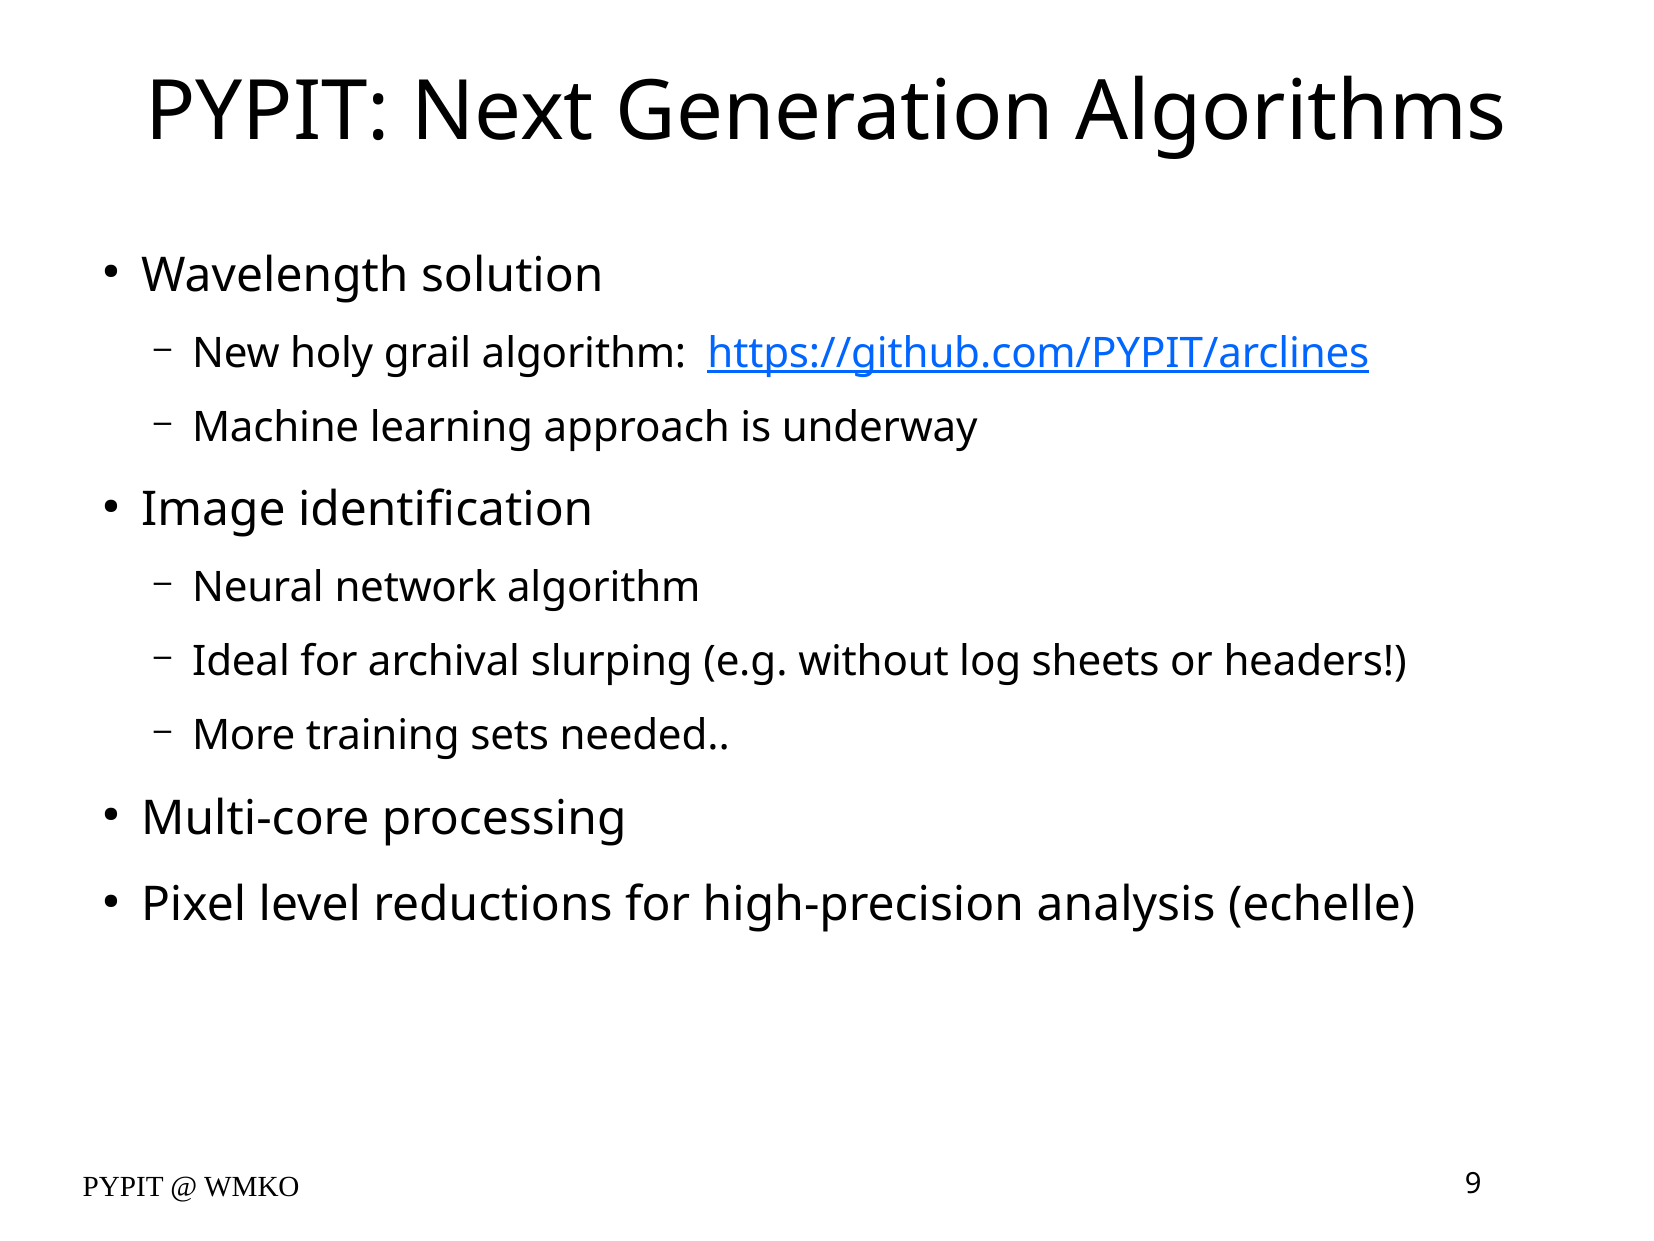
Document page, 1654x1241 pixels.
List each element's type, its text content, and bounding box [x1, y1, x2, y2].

title PYPIT: Next Generation Algorithms [82, 47, 1571, 167]
list Wavelength solution New holy grail algorithm: https://github.com/PYPIT/arclines Machine learning approach is underway Image identification Neural network algorithm Ideal for archival slurping (e.g. without log sheets or headers!) More training sets needed.. Multi-core processing Pixel level reductions for high-precision analysis (echelle) [90, 240, 1609, 942]
